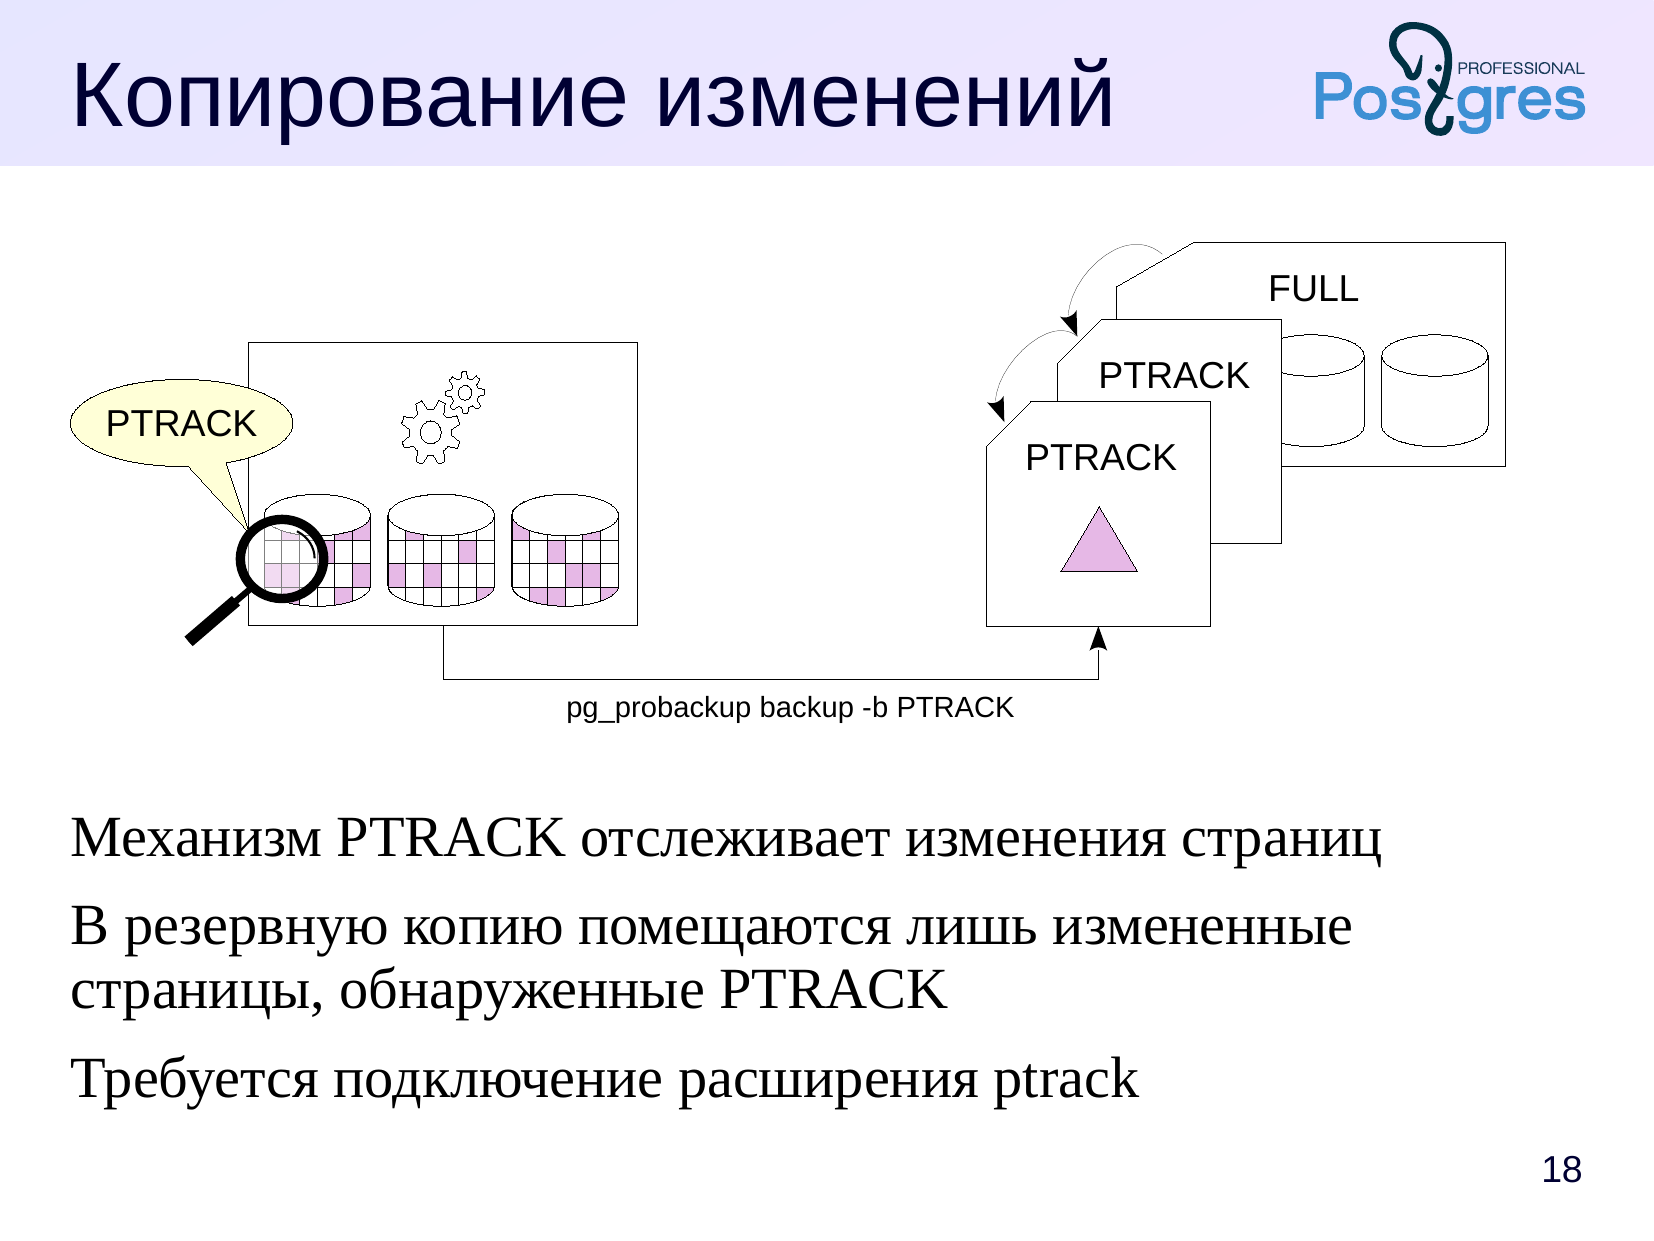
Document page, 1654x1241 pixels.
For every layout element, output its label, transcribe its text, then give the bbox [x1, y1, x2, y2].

title Копирование изменений [70, 43, 1241, 147]
text_box [240, 342, 638, 626]
text_box PTRACK [70, 379, 293, 533]
text_box PTRACK [1080, 346, 1269, 404]
list Механизм PTRACK отслеживает изменения страниц В резервную копию помещаются лишь измененные страницы, обнаруженные PTRACK Требуется подключение расширения ptrack [70, 804, 1583, 1210]
text_box PTRACK [1009, 429, 1193, 487]
text_box [986, 242, 1506, 627]
text_box pg_probackup backup -b PTRACK [448, 684, 1134, 732]
text_box FULL [1234, 260, 1394, 318]
